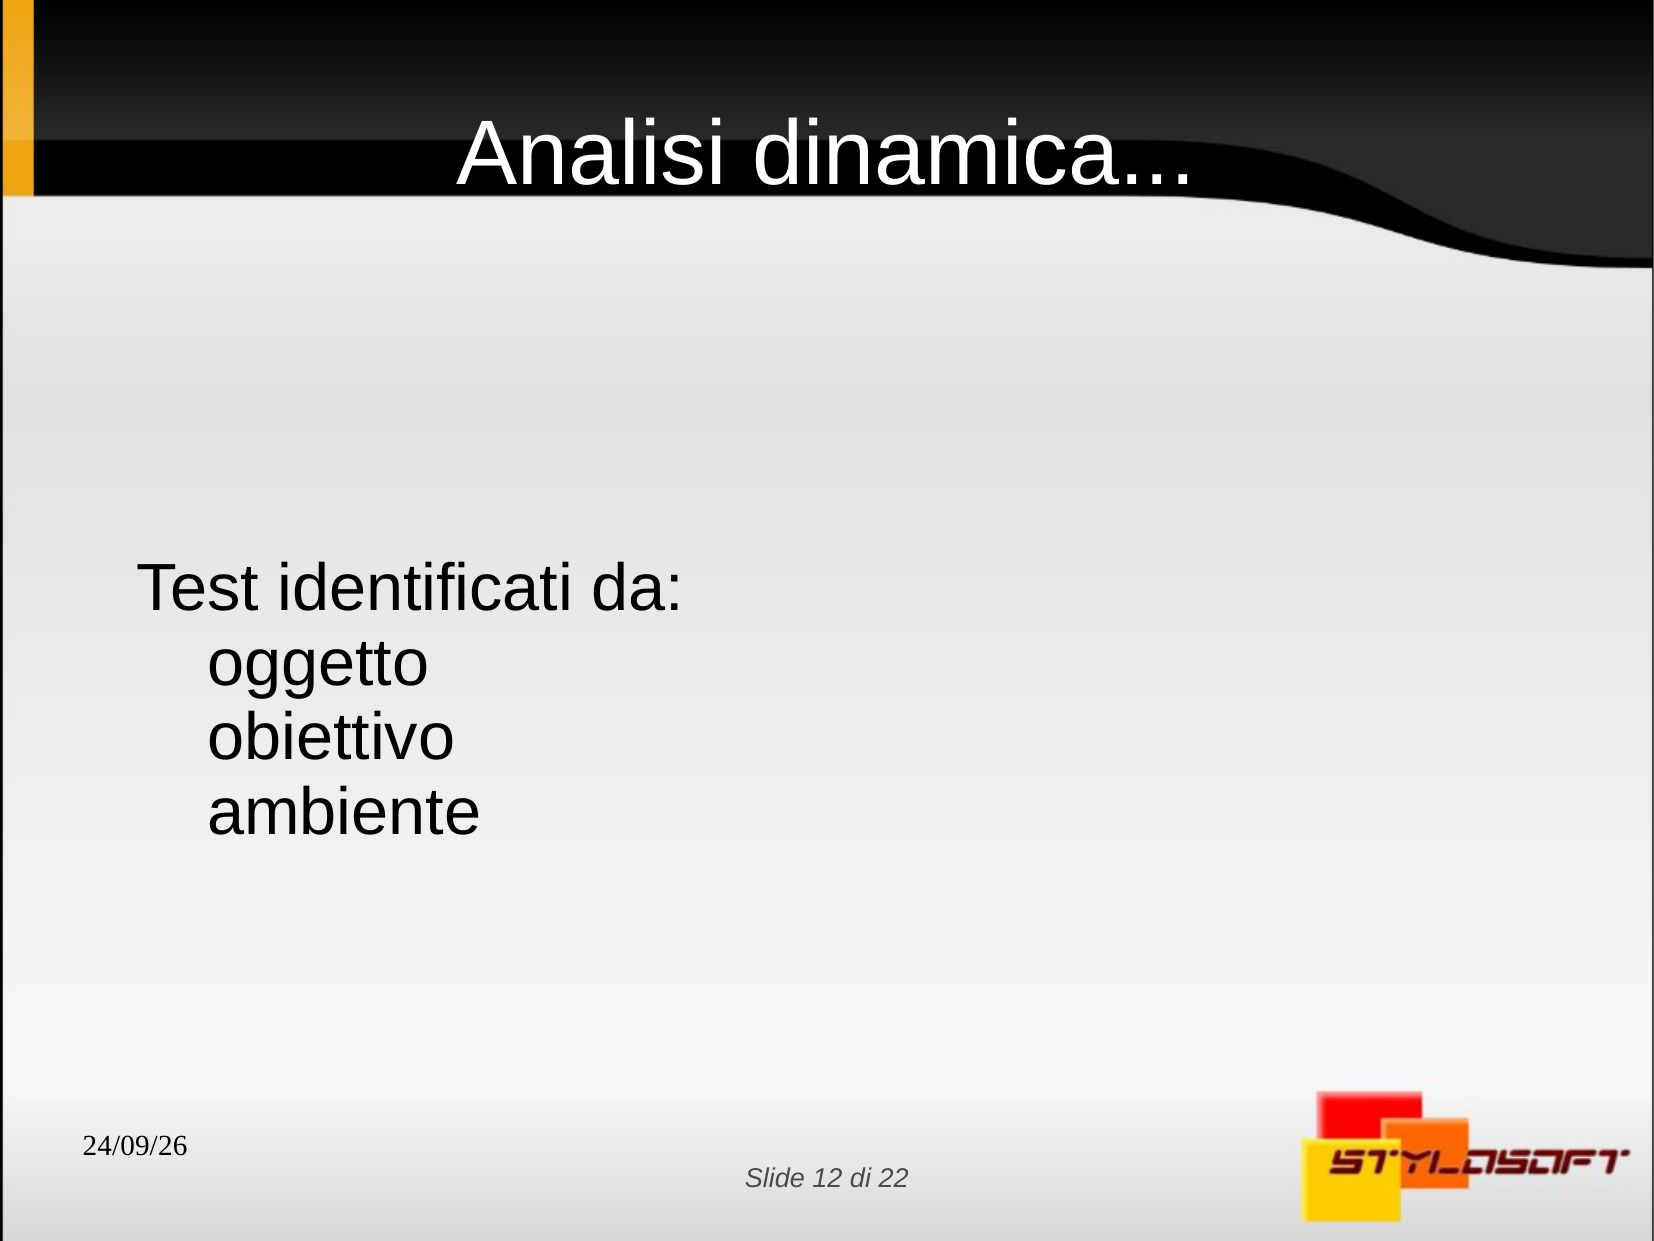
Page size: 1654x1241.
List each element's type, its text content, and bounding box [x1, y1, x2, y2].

picture [0, 0, 1654, 1156]
text_box Slide <numero> di 22 [0, 1156, 1654, 1241]
subtitle Test identificati da: oggetto obiettivo ambiente [82, 297, 1571, 1102]
title Analisi dinamica... [82, 49, 1571, 257]
